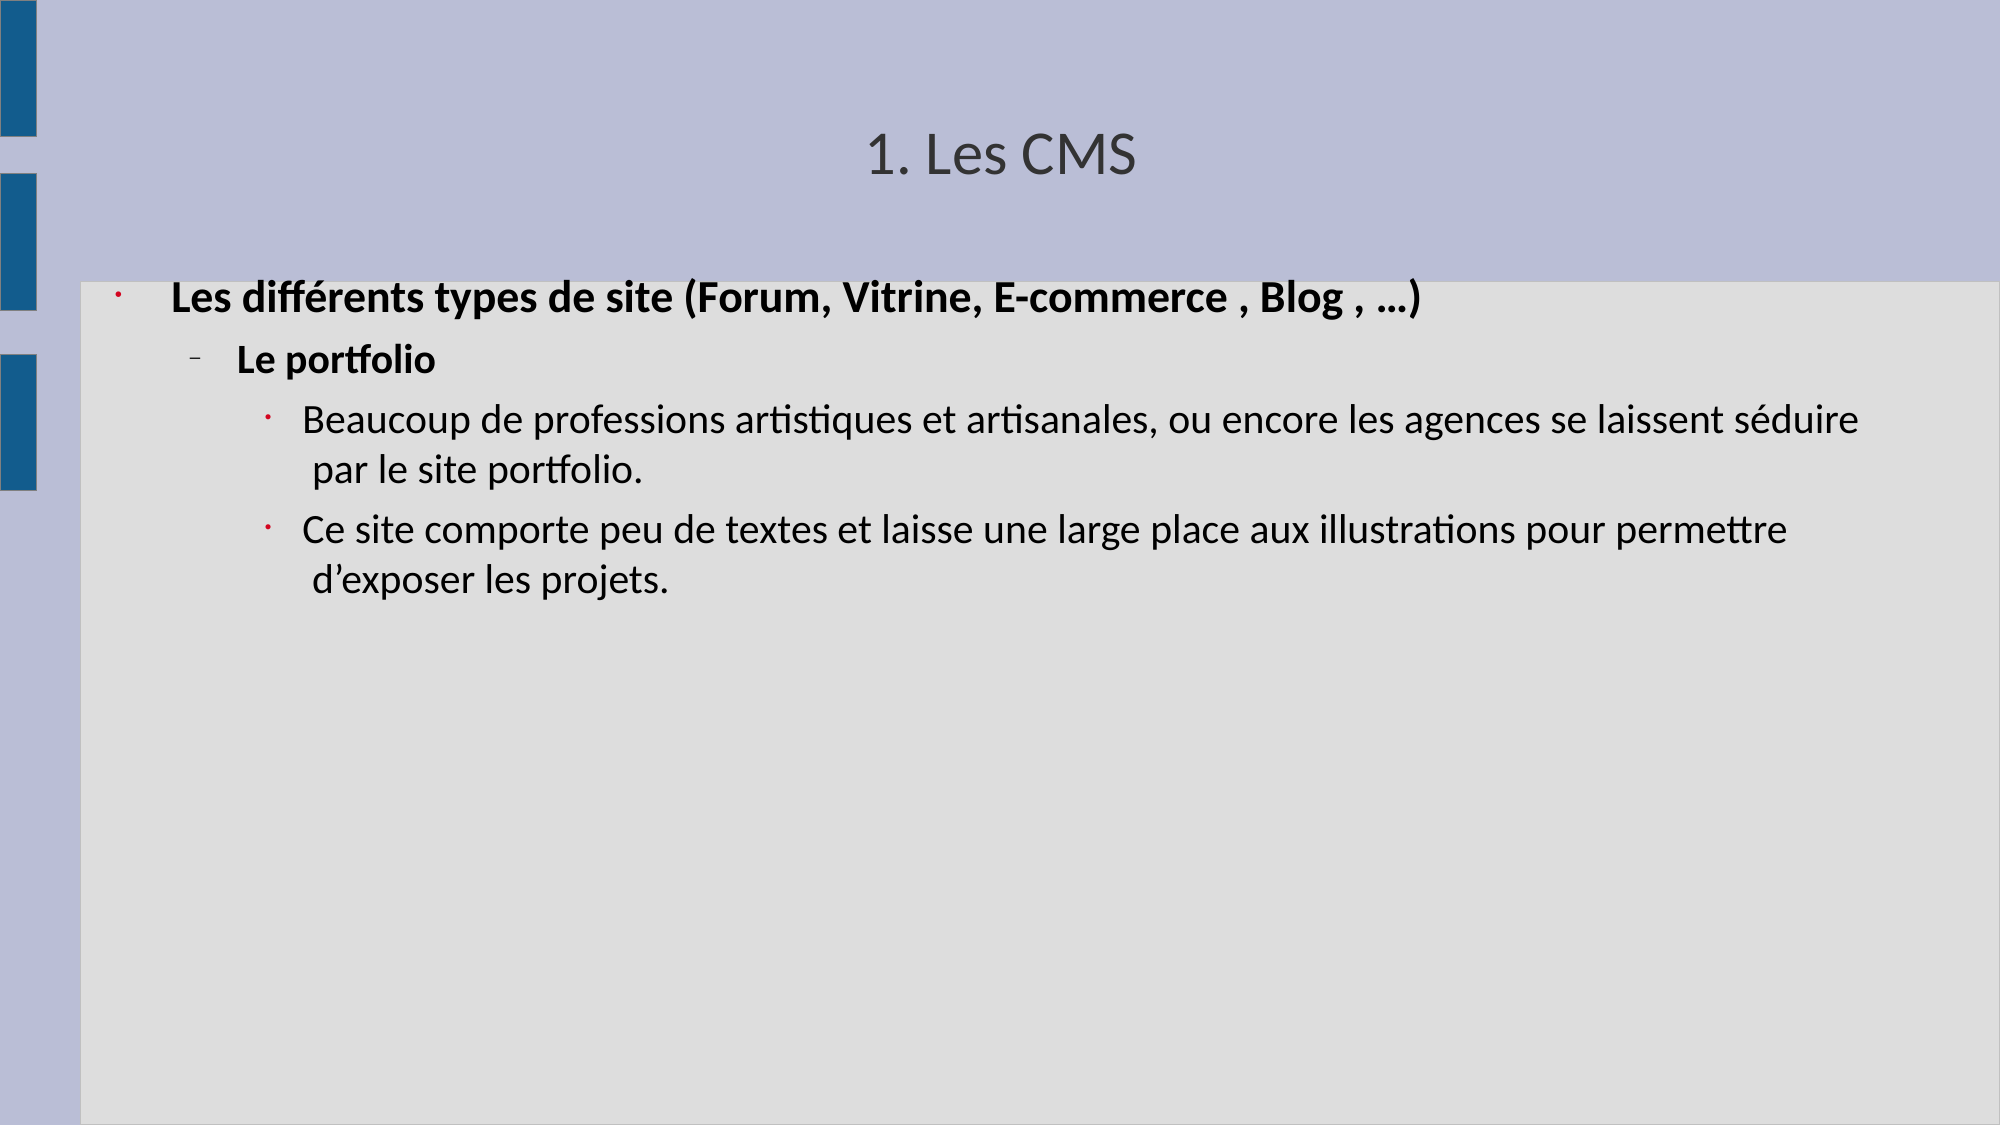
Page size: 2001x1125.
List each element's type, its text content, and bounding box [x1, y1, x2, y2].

title 1. Les CMS [859, 109, 1141, 254]
text_box Les différents types de site (Forum, Vitrine, E-commerce , Blog , …) Le portfolio Beaucoup de professions artistiques et artisanales, ou encore les agences se laissent séduire par le site portfolio. Ce site comporte peu de textes et laisse une large place aux illustrations pour permettre d’exposer les projets. [112, 254, 1864, 603]
